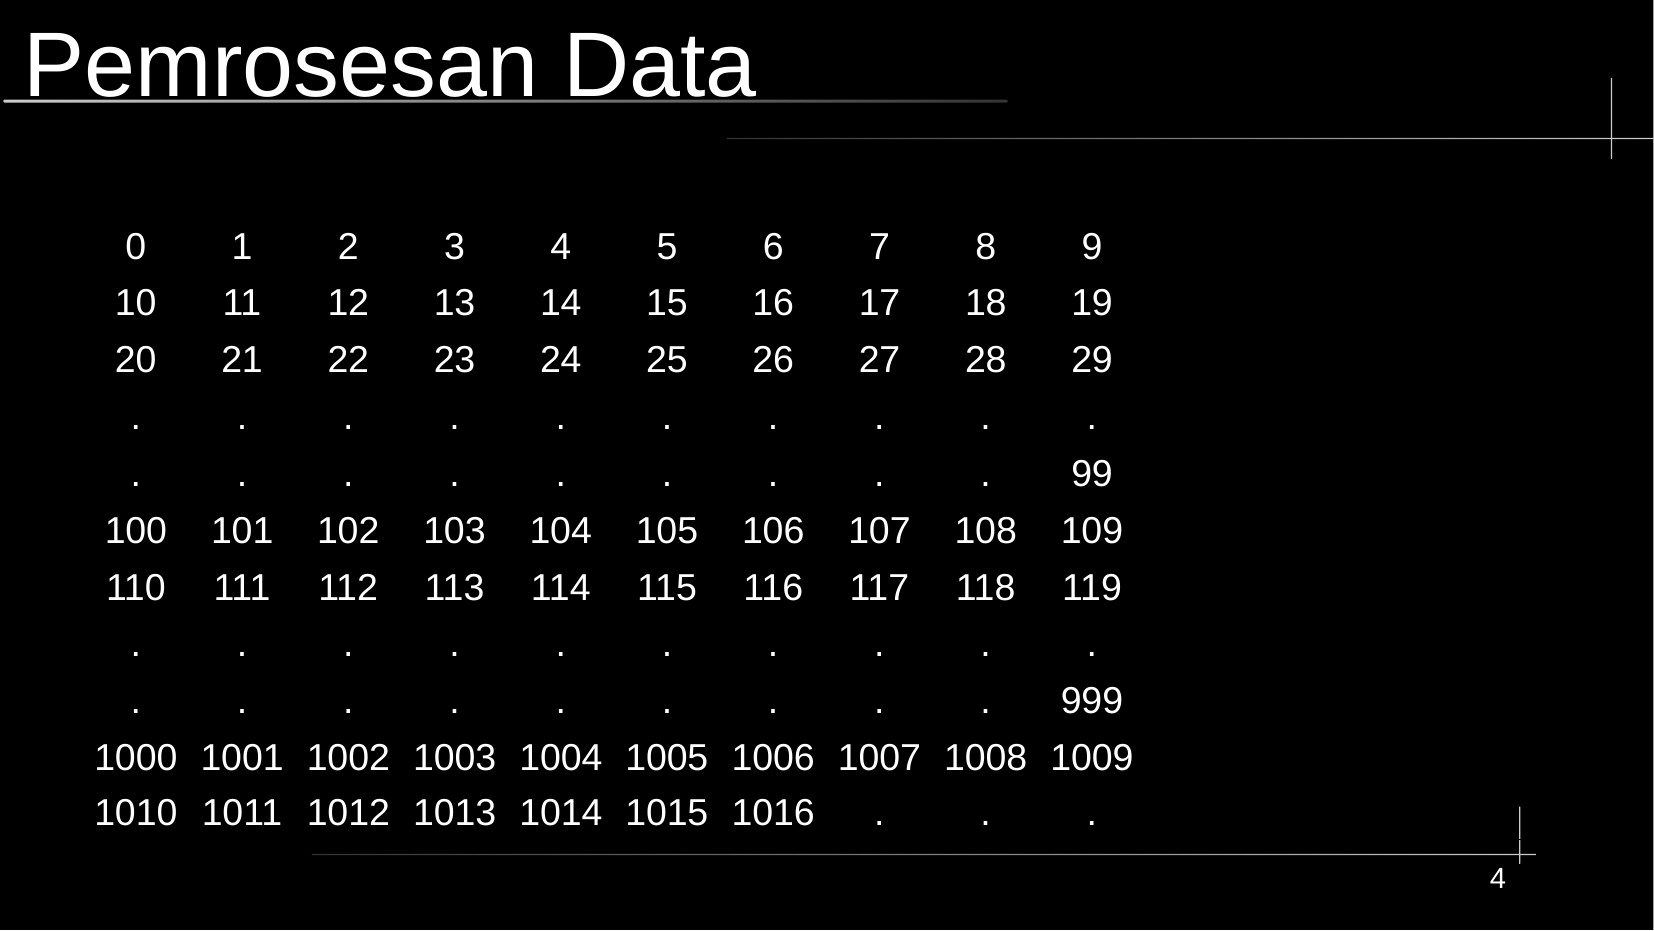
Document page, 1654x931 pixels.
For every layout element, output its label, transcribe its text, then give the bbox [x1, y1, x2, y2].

table_header 8 [933, 218, 1038, 274]
table_cell 118 [933, 559, 1038, 615]
table_cell . [933, 673, 1038, 728]
table_header 5 [614, 218, 720, 274]
table_cell [1146, 786, 1251, 839]
table_cell [1252, 616, 1357, 672]
table_cell [1146, 502, 1251, 558]
table_cell 1005 [614, 729, 720, 785]
table_cell 106 [721, 502, 826, 558]
table_cell 1010 [83, 786, 188, 839]
table_cell 115 [614, 559, 720, 615]
table_cell 100 [83, 502, 188, 558]
table_header 6 [721, 218, 826, 274]
table_cell [1464, 616, 1570, 672]
table_cell 119 [1039, 559, 1145, 615]
table_cell . [189, 445, 295, 501]
table_cell 1015 [614, 786, 720, 839]
table_cell 101 [189, 502, 295, 558]
table_cell [1358, 332, 1570, 388]
table_header [1146, 218, 1251, 274]
table_cell . [827, 389, 932, 444]
table_cell [1358, 559, 1463, 615]
table_cell [1146, 729, 1251, 785]
table_cell 1016 [721, 786, 826, 839]
table_cell . [614, 673, 720, 728]
table_cell 1004 [508, 729, 613, 785]
table_cell [1464, 673, 1570, 728]
table_cell [1252, 332, 1357, 388]
table_cell [1252, 275, 1357, 331]
table_cell 27 [827, 332, 932, 388]
table_cell . [933, 616, 1038, 672]
table_cell 12 [296, 275, 401, 331]
table_cell 117 [827, 559, 932, 615]
table_cell [1252, 729, 1357, 785]
table_cell . [721, 445, 826, 501]
table_cell 1013 [402, 786, 507, 839]
table_cell [1146, 389, 1251, 444]
table_cell 1000 [83, 729, 188, 785]
table_cell . [721, 673, 826, 728]
table_cell 99 [1039, 445, 1145, 501]
table_cell [1464, 275, 1570, 331]
table_cell 109 [1039, 502, 1145, 558]
table_cell . [296, 389, 401, 444]
table_cell 17 [827, 275, 932, 331]
table_cell . [296, 445, 401, 501]
table_cell 19 [1039, 275, 1145, 331]
table_cell . [827, 445, 932, 501]
table_cell . [508, 616, 613, 672]
table_cell . [402, 445, 507, 501]
table_cell 1012 [296, 786, 401, 839]
table_cell 21 [189, 332, 295, 388]
table_cell 111 [189, 559, 295, 615]
table_cell 107 [827, 502, 932, 558]
table_header 3 [402, 218, 507, 274]
table_cell [1146, 275, 1251, 331]
table_cell . [827, 786, 932, 839]
table_cell 1008 [933, 729, 1038, 785]
table_cell . [402, 616, 507, 672]
table_cell 1011 [189, 786, 295, 839]
table_cell . [83, 673, 188, 728]
table_cell 11 [189, 275, 295, 331]
table_cell 1009 [1039, 729, 1145, 785]
table_cell [1358, 673, 1463, 728]
table_cell [1358, 389, 1463, 444]
table_cell [1146, 559, 1251, 615]
table_cell 110 [83, 559, 188, 615]
table_cell [1464, 502, 1570, 558]
table_cell [1464, 445, 1570, 501]
table_header [1252, 218, 1570, 274]
table_cell 112 [296, 559, 401, 615]
table_cell 105 [614, 502, 720, 558]
table_cell [1252, 673, 1357, 728]
table_cell 999 [1039, 673, 1145, 728]
table_cell 103 [402, 502, 507, 558]
table_header 0 [83, 218, 188, 274]
table_cell [1146, 332, 1251, 388]
table_cell 1006 [721, 729, 826, 785]
table_cell . [721, 389, 826, 444]
table_cell [1358, 729, 1463, 785]
table_cell 14 [508, 275, 613, 331]
table_cell . [83, 616, 188, 672]
table_cell . [83, 389, 188, 444]
table_cell 113 [402, 559, 507, 615]
table_cell . [508, 673, 613, 728]
table_cell 26 [721, 332, 826, 388]
table_cell 1014 [508, 786, 613, 839]
table_cell . [614, 445, 720, 501]
table_cell . [721, 616, 826, 672]
table_cell . [83, 445, 188, 501]
table_header 2 [296, 218, 401, 274]
table_cell [1358, 786, 1463, 839]
table_cell 24 [508, 332, 613, 388]
table_cell 18 [933, 275, 1038, 331]
table_cell [1252, 502, 1357, 558]
table_cell . [614, 389, 720, 444]
table_cell 114 [508, 559, 613, 615]
table_cell [1146, 445, 1357, 501]
table_cell 1001 [189, 729, 295, 785]
table_cell 22 [296, 332, 401, 388]
table_header 7 [827, 218, 932, 274]
table_cell . [1039, 389, 1145, 444]
table_cell 1003 [402, 729, 507, 785]
table_cell 28 [933, 332, 1038, 388]
table_cell 10 [83, 275, 188, 331]
table_cell [1464, 389, 1570, 444]
table_cell 13 [402, 275, 507, 331]
table_cell . [402, 389, 507, 444]
table_cell [1358, 502, 1463, 558]
table_cell [1358, 445, 1463, 501]
table_cell . [614, 616, 720, 672]
table_cell [1252, 559, 1357, 615]
table_cell [1464, 559, 1570, 615]
table_cell 1007 [827, 729, 932, 785]
table_cell . [827, 673, 932, 728]
table_cell 1002 [296, 729, 401, 785]
table_cell 102 [296, 502, 401, 558]
table_cell 23 [402, 332, 507, 388]
table_cell [1252, 389, 1357, 444]
table_header 1 [189, 218, 295, 274]
table_cell 25 [614, 332, 720, 388]
table_cell 20 [83, 332, 188, 388]
table_cell . [402, 673, 507, 728]
table_cell 29 [1039, 332, 1145, 388]
table_cell [1252, 786, 1357, 839]
table_cell [1464, 786, 1570, 839]
table_cell . [933, 445, 1038, 501]
table_cell . [827, 616, 932, 672]
table_cell [1146, 673, 1251, 728]
table_cell . [1039, 616, 1145, 672]
table_cell 16 [721, 275, 826, 331]
title Pemrosesan Data [23, 11, 1589, 119]
table_cell . [189, 673, 295, 728]
table_cell . [508, 445, 613, 501]
table_cell . [508, 389, 613, 444]
table_cell [1464, 729, 1570, 785]
table_cell . [296, 673, 401, 728]
table_cell [1146, 616, 1251, 672]
table_cell [1358, 616, 1463, 672]
table_cell . [296, 616, 401, 672]
table_cell 116 [721, 559, 826, 615]
table_cell 104 [508, 502, 613, 558]
table_cell 108 [933, 502, 1038, 558]
table_cell . [189, 389, 295, 444]
table_cell [1358, 275, 1463, 331]
table_header 9 [1039, 218, 1145, 274]
table_cell . [933, 389, 1038, 444]
table_cell . [189, 616, 295, 672]
table_cell 15 [614, 275, 720, 331]
table_header 4 [508, 218, 613, 274]
table_cell . [1039, 786, 1145, 839]
table_cell . [933, 786, 1038, 839]
